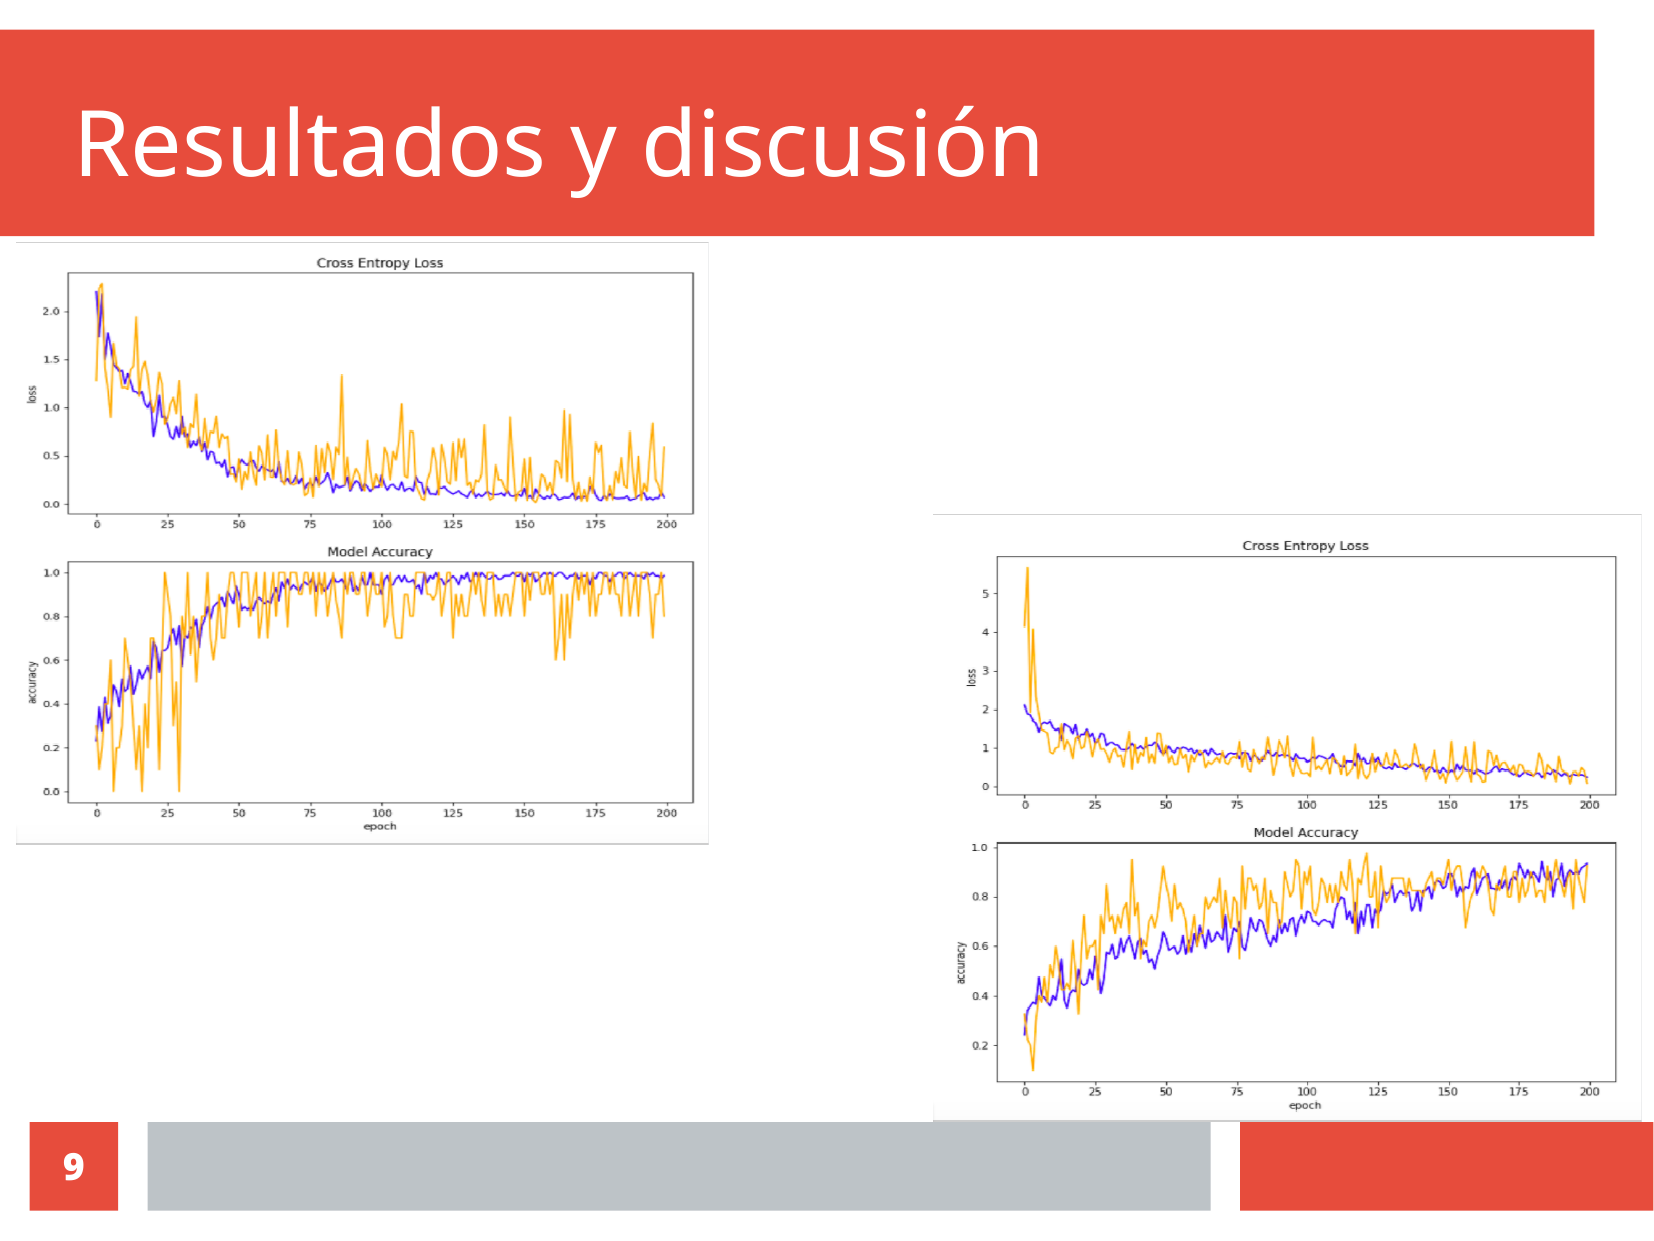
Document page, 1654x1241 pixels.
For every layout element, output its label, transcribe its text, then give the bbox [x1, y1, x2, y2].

picture [933, 514, 1642, 1123]
picture [16, 242, 709, 845]
text_box Resultados y discusión [59, 70, 1548, 202]
